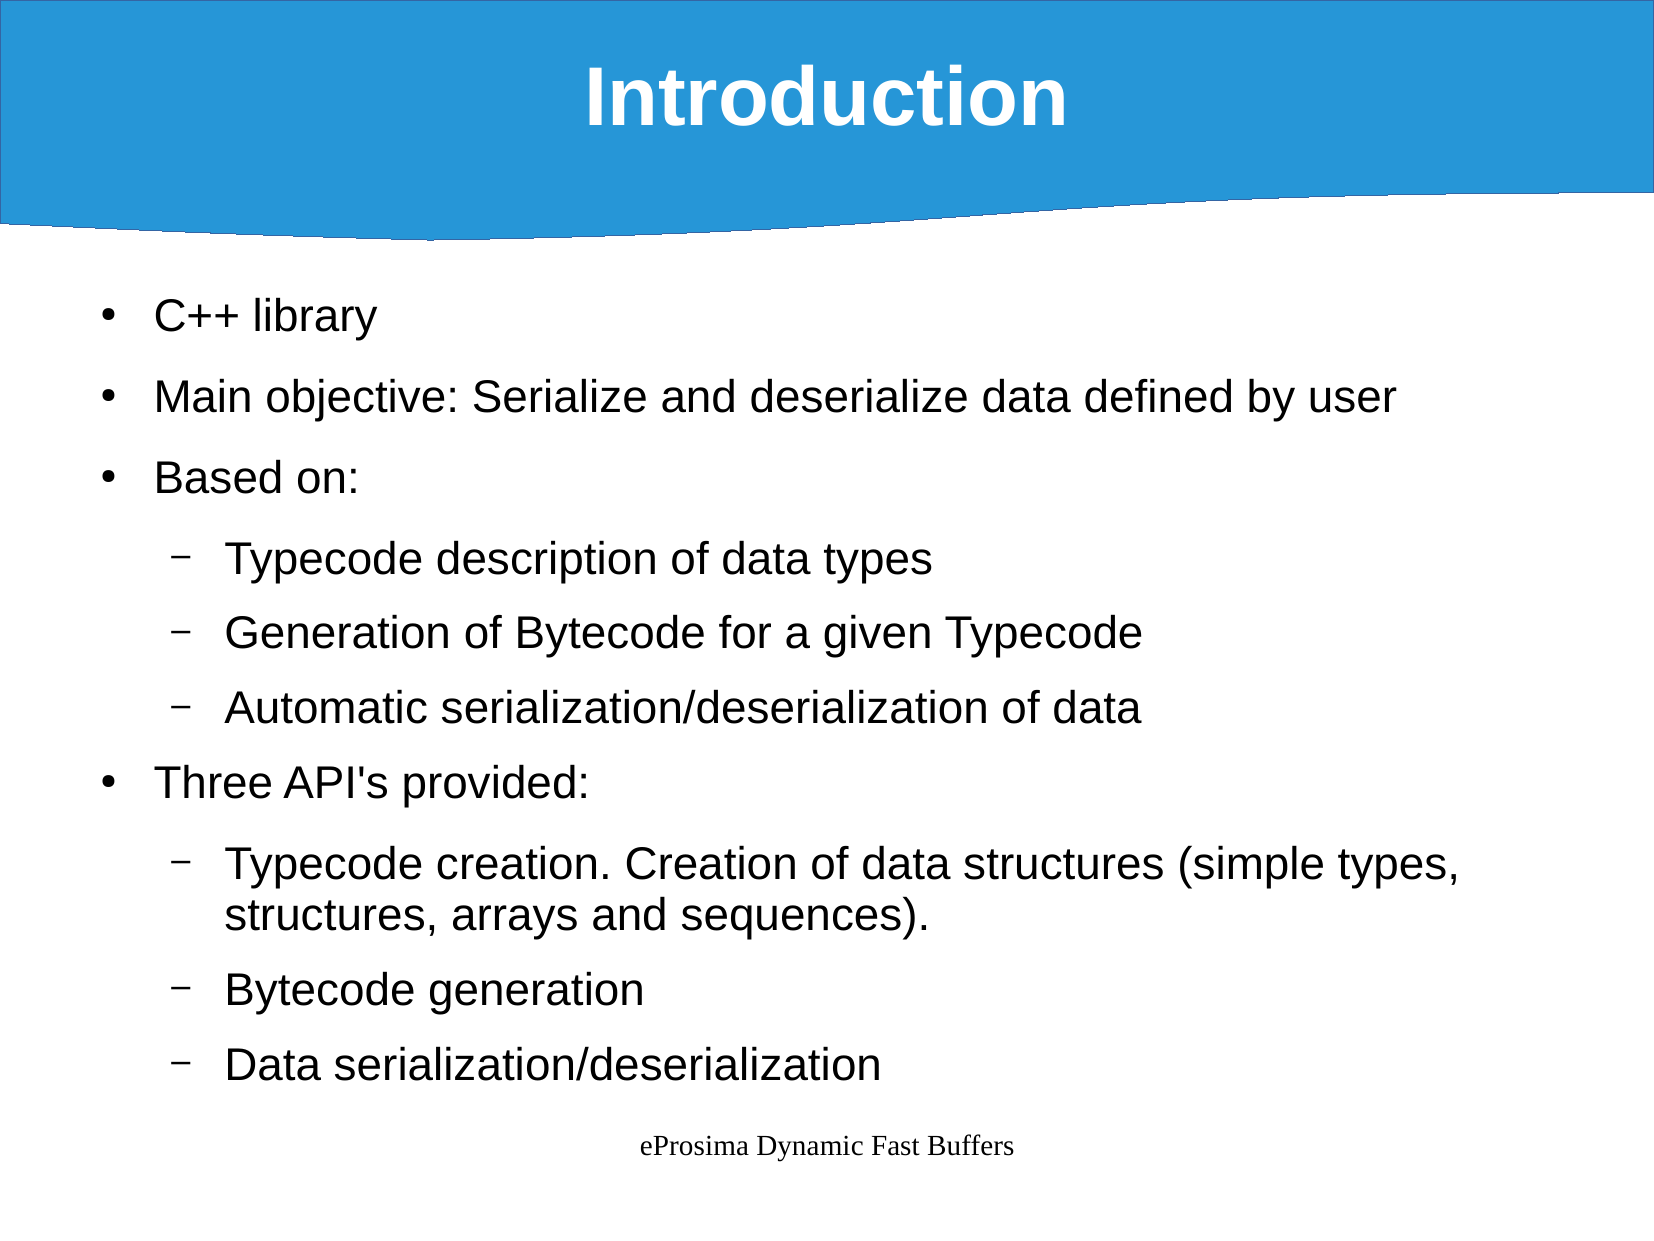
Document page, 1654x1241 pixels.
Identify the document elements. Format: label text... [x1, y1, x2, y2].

text_box Introduction [0, 0, 1654, 241]
list C++ library Main objective: Serialize and deserialize data defined by user Based on: Typecode description of data types Generation of Bytecode for a given Typecode Automatic serialization/deserialization of data Three API's provided: Typecode creation. Creation of data structures (simple types, structures, arrays and sequences). Bytecode generation Data serialization/deserialization [82, 290, 1571, 1216]
